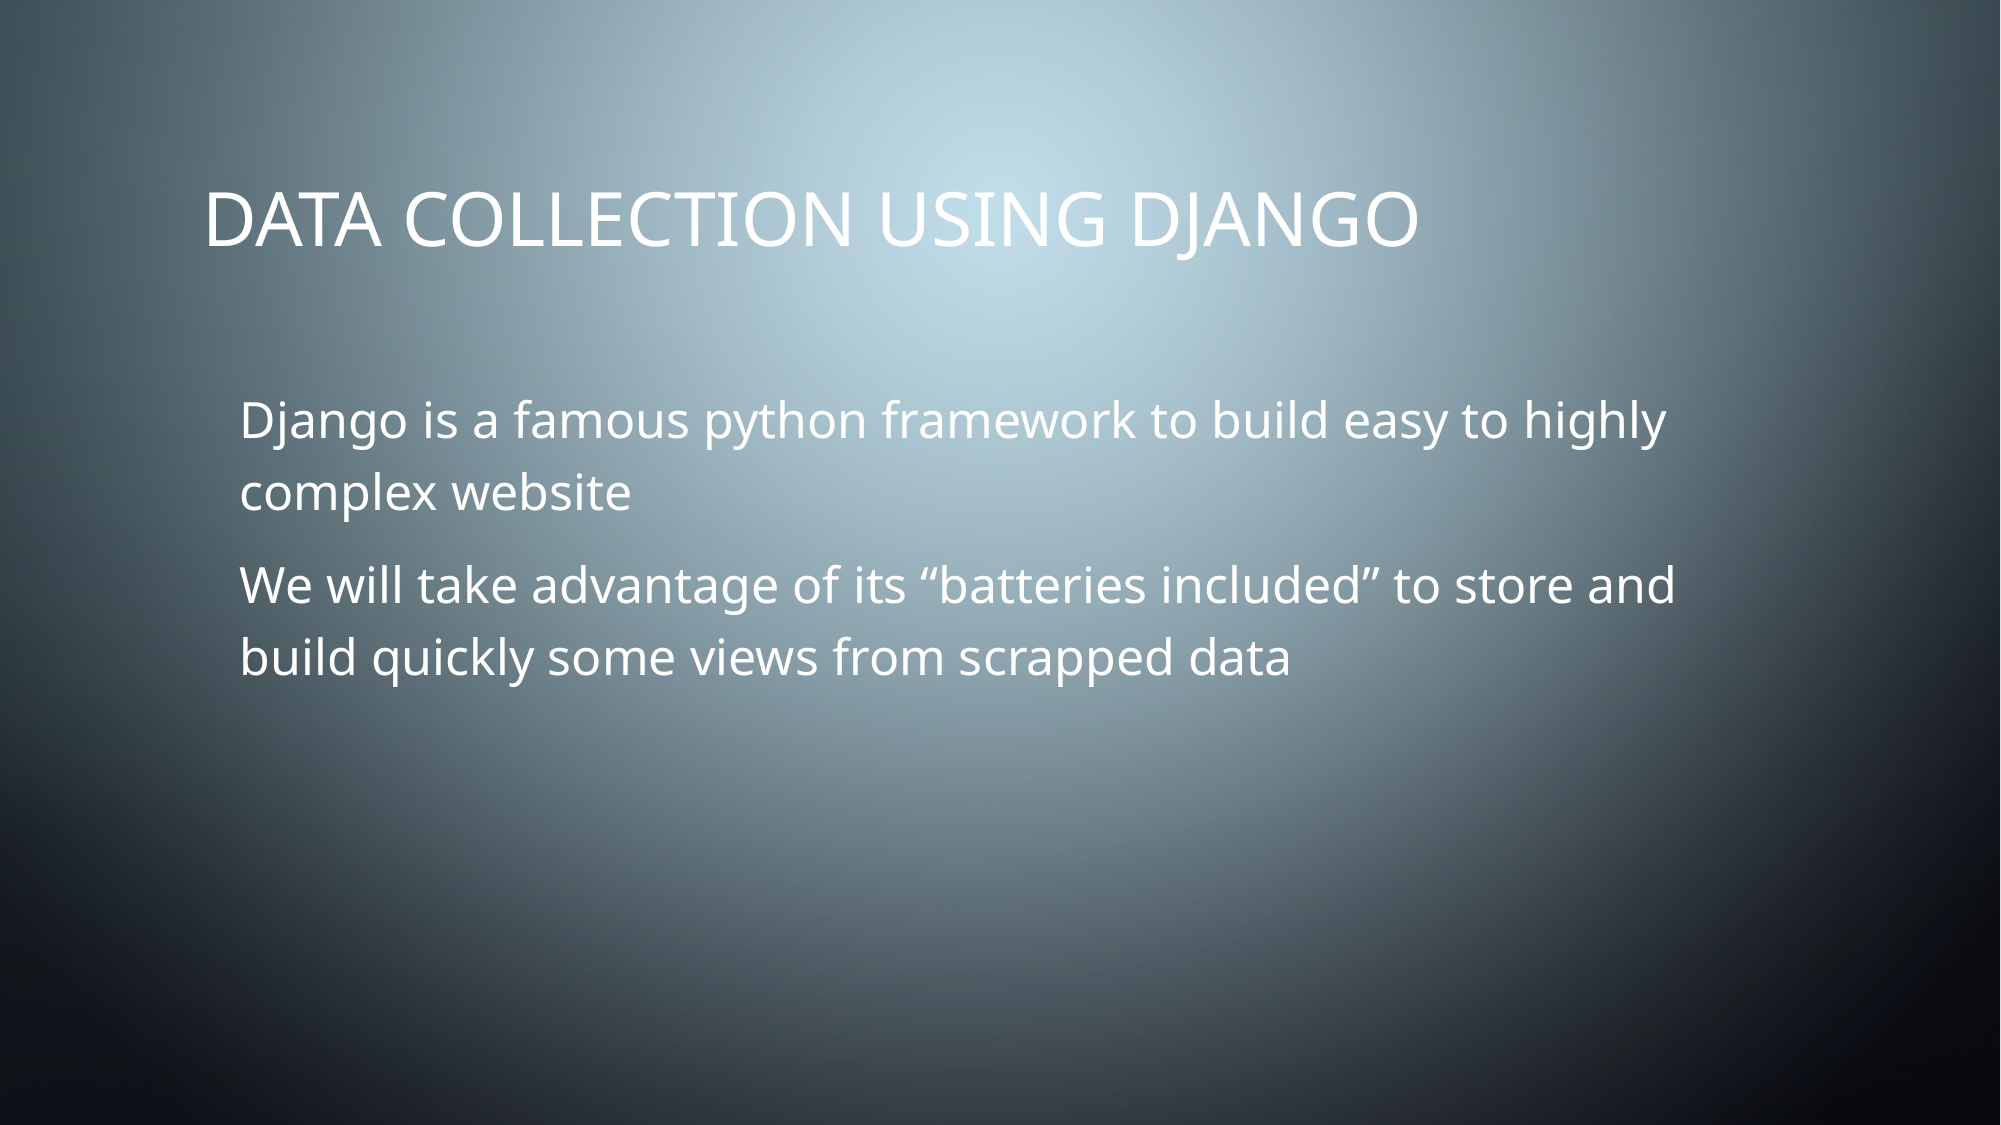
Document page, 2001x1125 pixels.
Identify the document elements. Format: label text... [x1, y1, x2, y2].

picture [0, 0, 2001, 1125]
title data collection using django [187, 101, 1813, 344]
list Django is a famous python framework to build easy to highly complex website We will take advantage of its “batteries included” to store and build quickly some views from scrapped data [187, 369, 1813, 950]
